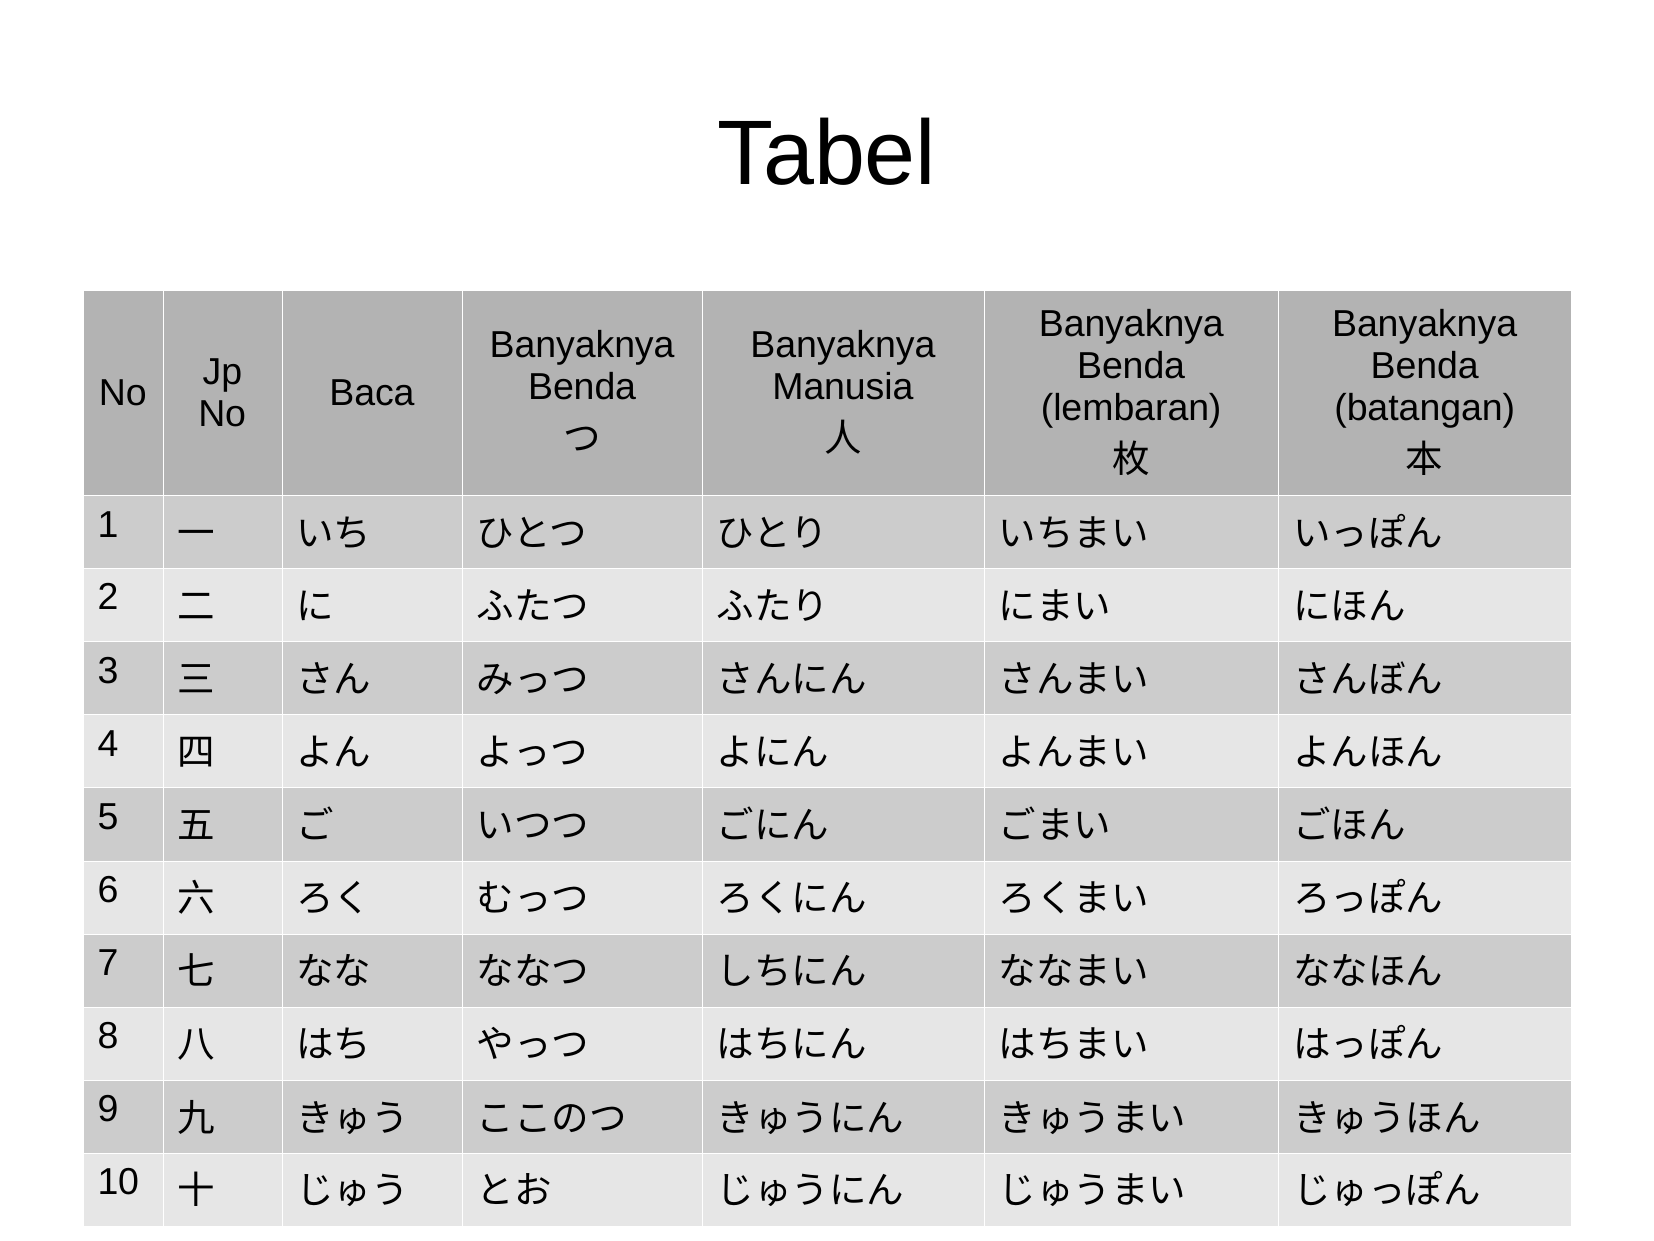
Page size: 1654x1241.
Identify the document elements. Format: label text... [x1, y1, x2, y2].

table_cell ろっぽん [1279, 862, 1571, 934]
table_cell いっぽん [1279, 496, 1571, 568]
table_cell 九 [164, 1081, 282, 1153]
table_cell ふたり [703, 569, 984, 641]
table_cell ここのつ [463, 1081, 702, 1153]
table_header Banyaknya Benda (lembaran) 枚 [985, 291, 1278, 495]
table_cell 二 [164, 569, 282, 641]
title Tabel [82, 49, 1571, 257]
table_cell やっつ [463, 1008, 702, 1080]
table_cell さんぼん [1279, 642, 1571, 714]
table_cell みっつ [463, 642, 702, 714]
table_cell さんまい [985, 642, 1278, 714]
table_cell なな [283, 935, 462, 1007]
table_header Jp No [164, 291, 282, 495]
table_cell にまい [985, 569, 1278, 641]
table_cell 4 [84, 715, 163, 787]
table_cell 9 [84, 1081, 163, 1153]
table_cell よっつ [463, 715, 702, 787]
table_cell ふたつ [463, 569, 702, 641]
table_cell とお [463, 1154, 702, 1226]
table_cell 三 [164, 642, 282, 714]
table_cell 6 [84, 862, 163, 934]
table_cell ろくにん [703, 862, 984, 934]
table_cell ろくまい [985, 862, 1278, 934]
table_cell ご [283, 788, 462, 861]
table_cell 7 [84, 935, 163, 1007]
table_cell 十 [164, 1154, 282, 1226]
table_cell いち [283, 496, 462, 568]
table_cell 五 [164, 788, 282, 861]
table_cell じゅうにん [703, 1154, 984, 1226]
table_cell きゅうまい [985, 1081, 1278, 1153]
table_cell よにん [703, 715, 984, 787]
table_cell ひとつ [463, 496, 702, 568]
table_cell ひとり [703, 496, 984, 568]
table_cell きゅう [283, 1081, 462, 1153]
table_cell さん [283, 642, 462, 714]
table_cell 3 [84, 642, 163, 714]
table_cell 一 [164, 496, 282, 568]
table_cell ななまい [985, 935, 1278, 1007]
table_cell 四 [164, 715, 282, 787]
table_cell 七 [164, 935, 282, 1007]
table_cell いちまい [985, 496, 1278, 568]
table_cell ななほん [1279, 935, 1571, 1007]
table_cell ごほん [1279, 788, 1571, 861]
table_cell 1 [84, 496, 163, 568]
table_cell 10 [84, 1154, 163, 1226]
table_header Banyaknya Benda つ [463, 291, 702, 495]
table_cell よん [283, 715, 462, 787]
table_cell に [283, 569, 462, 641]
table_header No [84, 291, 163, 495]
table_cell 六 [164, 862, 282, 934]
table_cell むっつ [463, 862, 702, 934]
table_cell はち [283, 1008, 462, 1080]
table_cell いつつ [463, 788, 702, 861]
table_cell よんまい [985, 715, 1278, 787]
table_cell ななつ [463, 935, 702, 1007]
table_cell じゅう [283, 1154, 462, 1226]
table_cell きゅうにん [703, 1081, 984, 1153]
table_cell はちにん [703, 1008, 984, 1080]
table_header Banyaknya Manusia 人 [703, 291, 984, 495]
table_cell 5 [84, 788, 163, 861]
table_header Baca [283, 291, 462, 495]
table_cell 2 [84, 569, 163, 641]
table_cell さんにん [703, 642, 984, 714]
table_cell よんほん [1279, 715, 1571, 787]
table_header Banyaknya Benda (batangan) 本 [1279, 291, 1571, 495]
table_cell じゅうまい [985, 1154, 1278, 1226]
table_cell ごにん [703, 788, 984, 861]
table_cell きゅうほん [1279, 1081, 1571, 1153]
table_cell ごまい [985, 788, 1278, 861]
table_cell しちにん [703, 935, 984, 1007]
table_cell はちまい [985, 1008, 1278, 1080]
table_cell 8 [84, 1008, 163, 1080]
table_cell にほん [1279, 569, 1571, 641]
table_cell じゅっぽん [1279, 1154, 1571, 1226]
table_cell ろく [283, 862, 462, 934]
table_cell 八 [164, 1008, 282, 1080]
table_cell はっぽん [1279, 1008, 1571, 1080]
